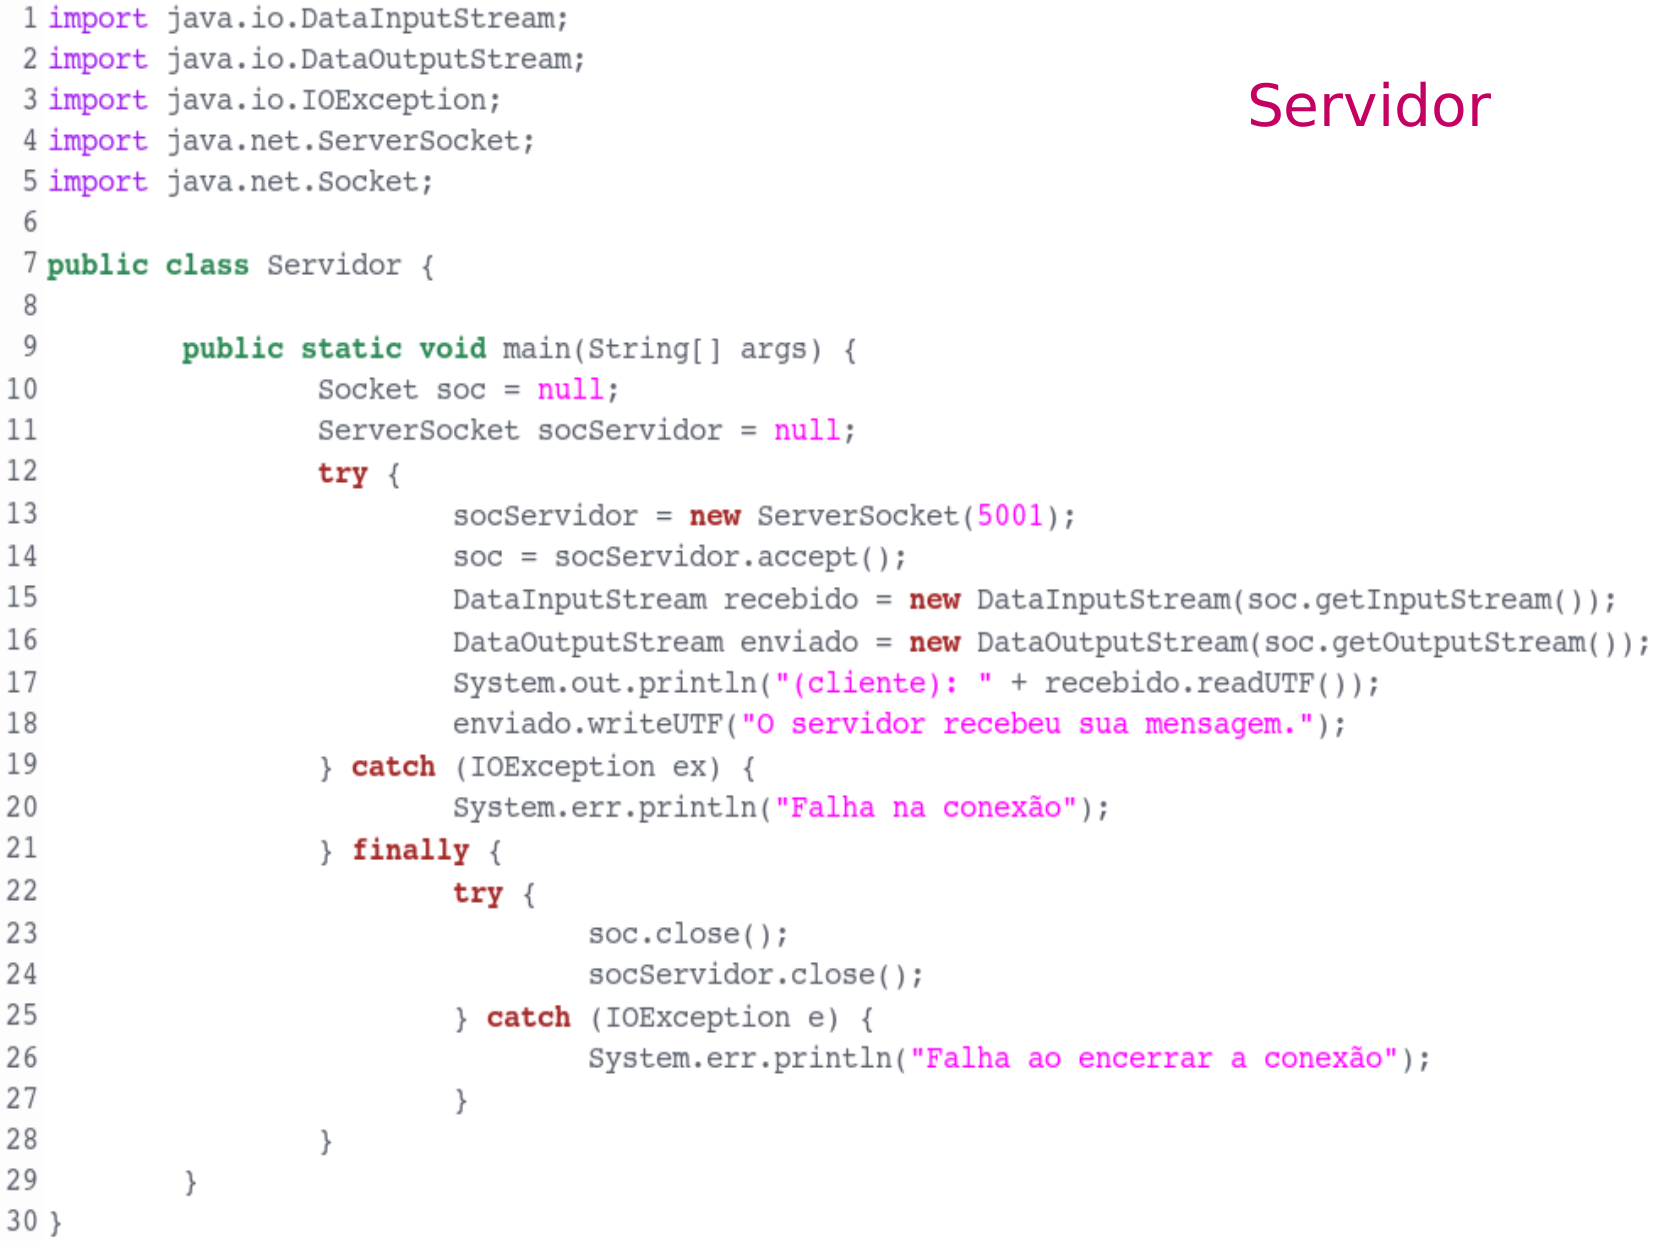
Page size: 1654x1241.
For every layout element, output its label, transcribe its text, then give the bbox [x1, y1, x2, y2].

text_box Servidor [1232, 65, 1506, 148]
picture [0, 0, 1654, 1241]
